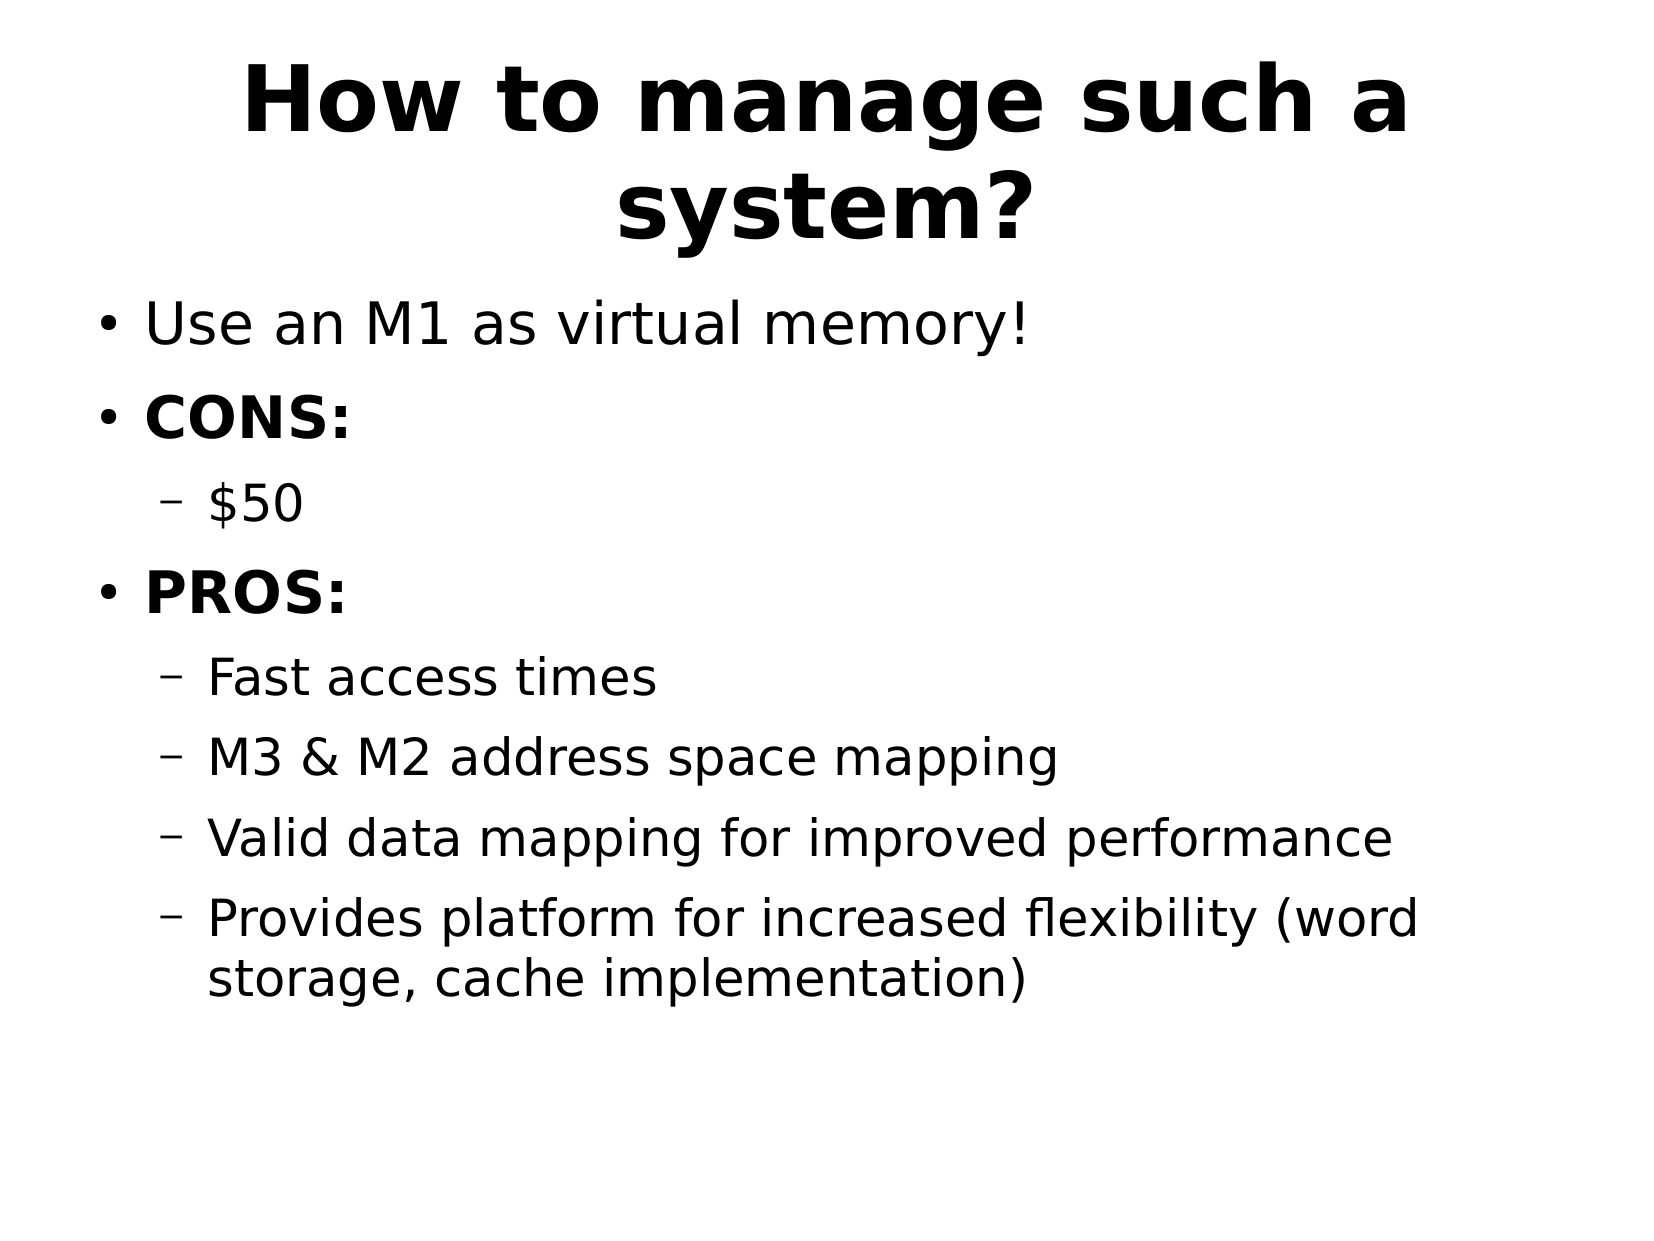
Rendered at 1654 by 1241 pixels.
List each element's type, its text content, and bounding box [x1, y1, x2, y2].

title How to manage such a system? [82, 45, 1571, 261]
list Use an M1 as virtual memory! CONS: $50 PROS: Fast access times M3 & M2 address space mapping Valid data mapping for improved performance Provides platform for increased flexibility (word storage, cache implementation) [82, 290, 1571, 1010]
